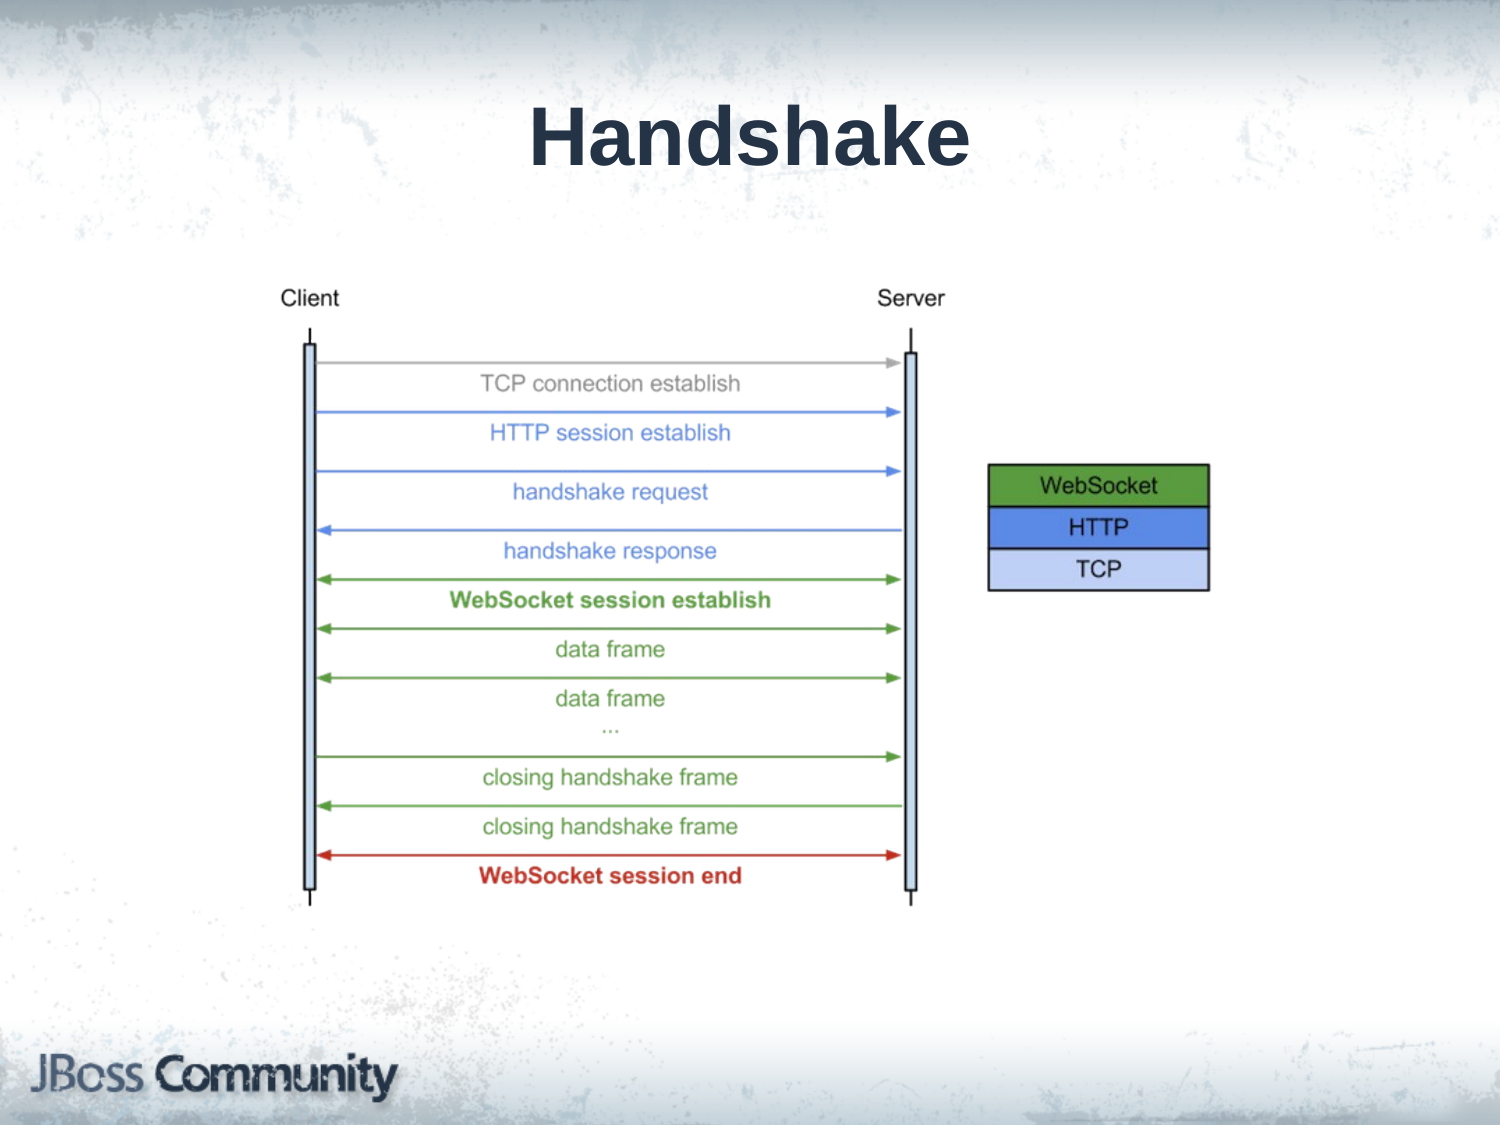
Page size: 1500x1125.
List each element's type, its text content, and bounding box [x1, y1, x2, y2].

title Handshake [112, 38, 1388, 226]
picture [0, 0, 1500, 1125]
